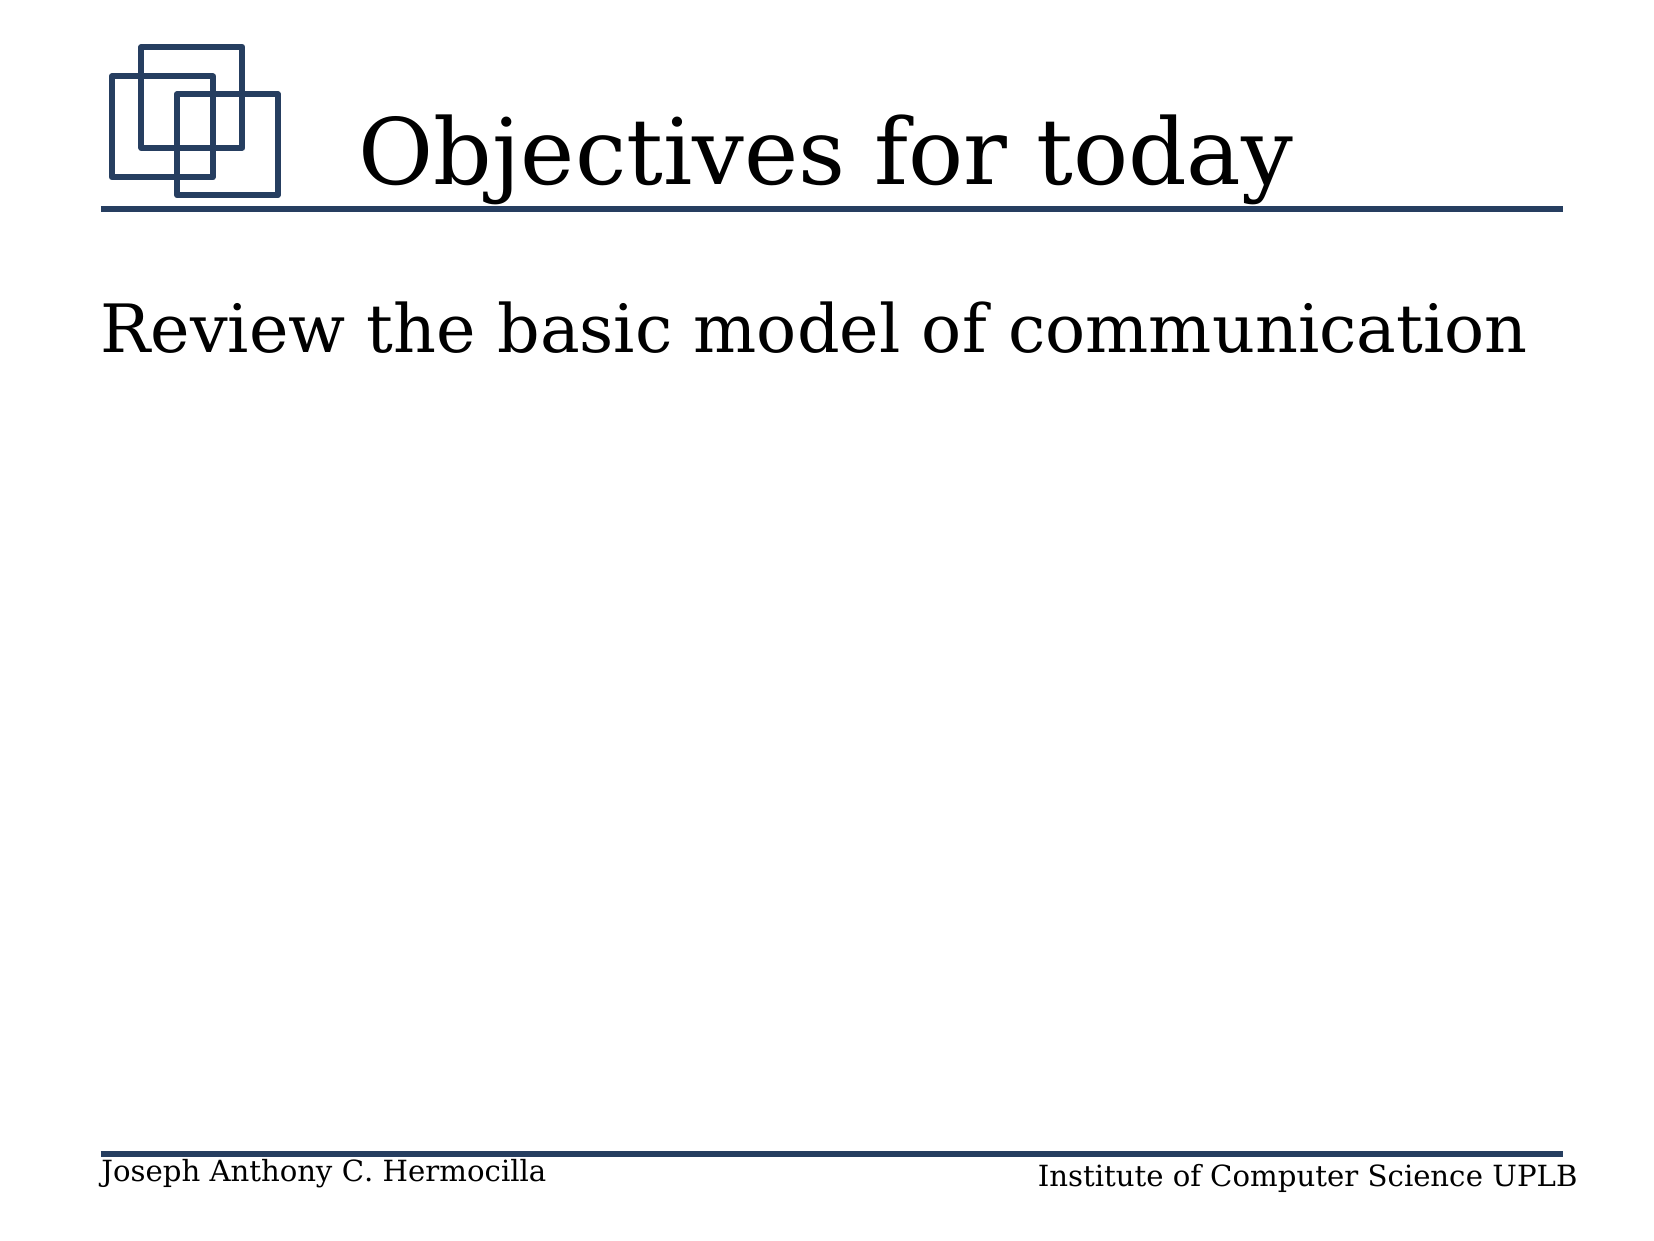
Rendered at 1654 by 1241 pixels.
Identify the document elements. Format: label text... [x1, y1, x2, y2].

list Review the basic model of communication [82, 290, 1571, 1109]
title Objectives for today [82, 49, 1571, 257]
